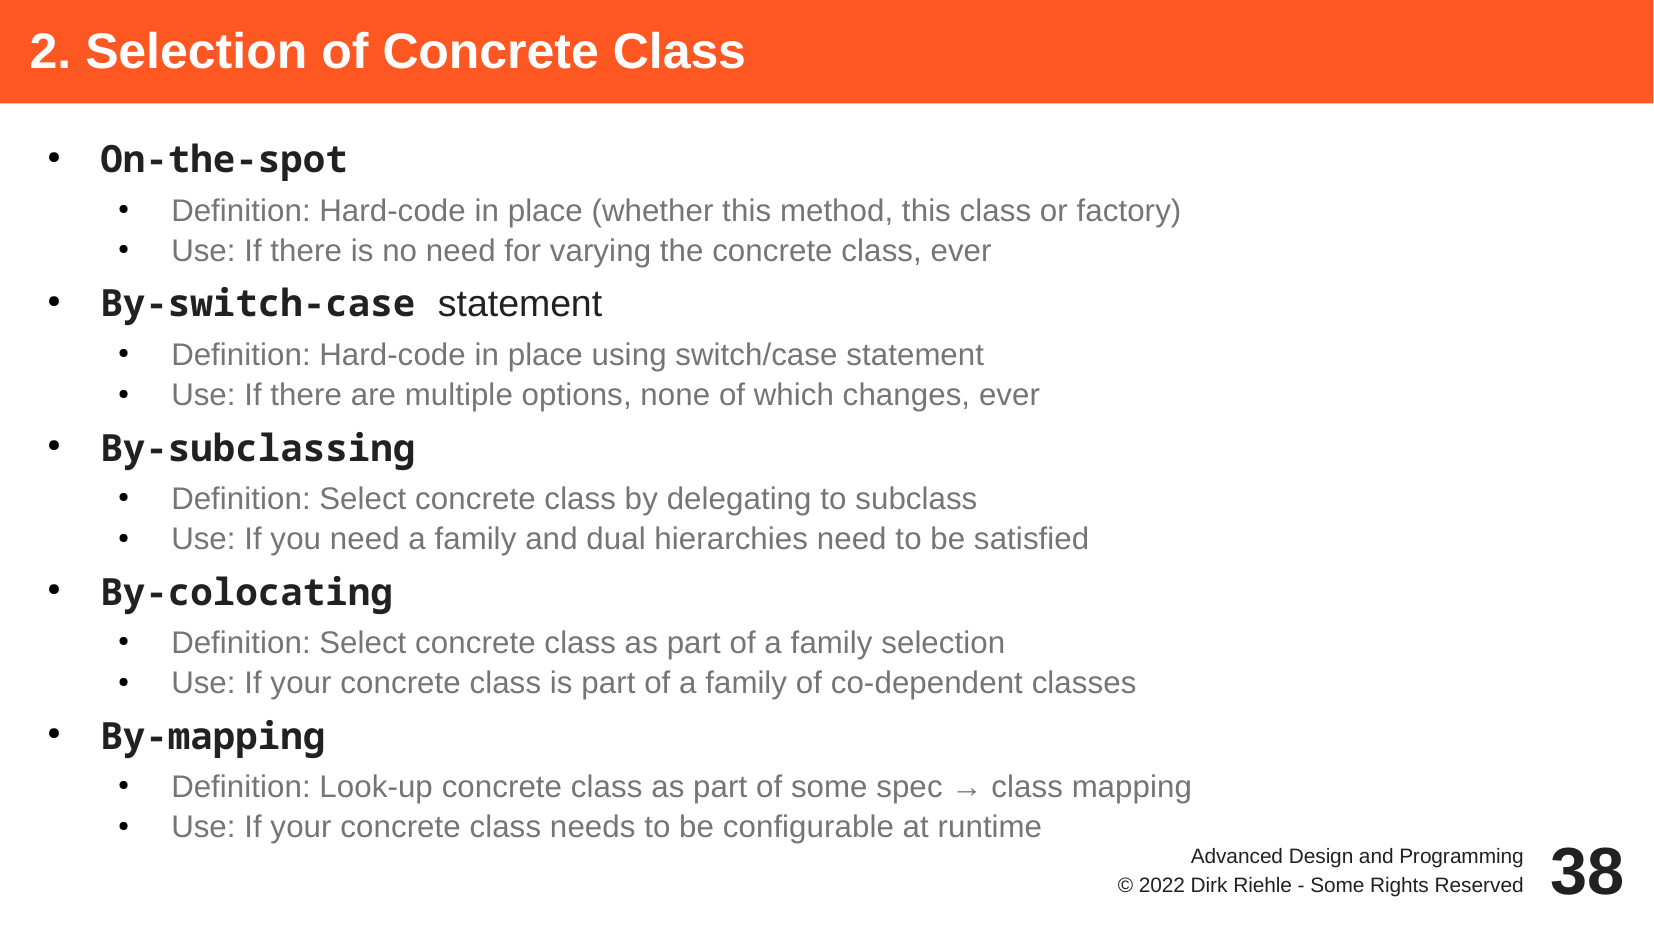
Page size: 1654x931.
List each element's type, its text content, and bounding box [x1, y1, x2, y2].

title 2. Selection of Concrete Class [0, 0, 1654, 104]
list On-the-spot Definition: Hard-code in place (whether this method, this class or factory) Use: If there is no need for varying the concrete class, ever By-switch-case statement Definition: Hard-code in place using switch/case statement Use: If there are multiple options, none of which changes, ever By-subclassing Definition: Select concrete class by delegating to subclass Use: If you need a family and dual hierarchies need to be satisfied By-colocating Definition: Select concrete class as part of a family selection Use: If your concrete class is part of a family of co-dependent classes By-mapping Definition: Look-up concrete class as part of some spec → class mapping Use: If your concrete class needs to be configurable at runtime [29, 132, 1625, 813]
